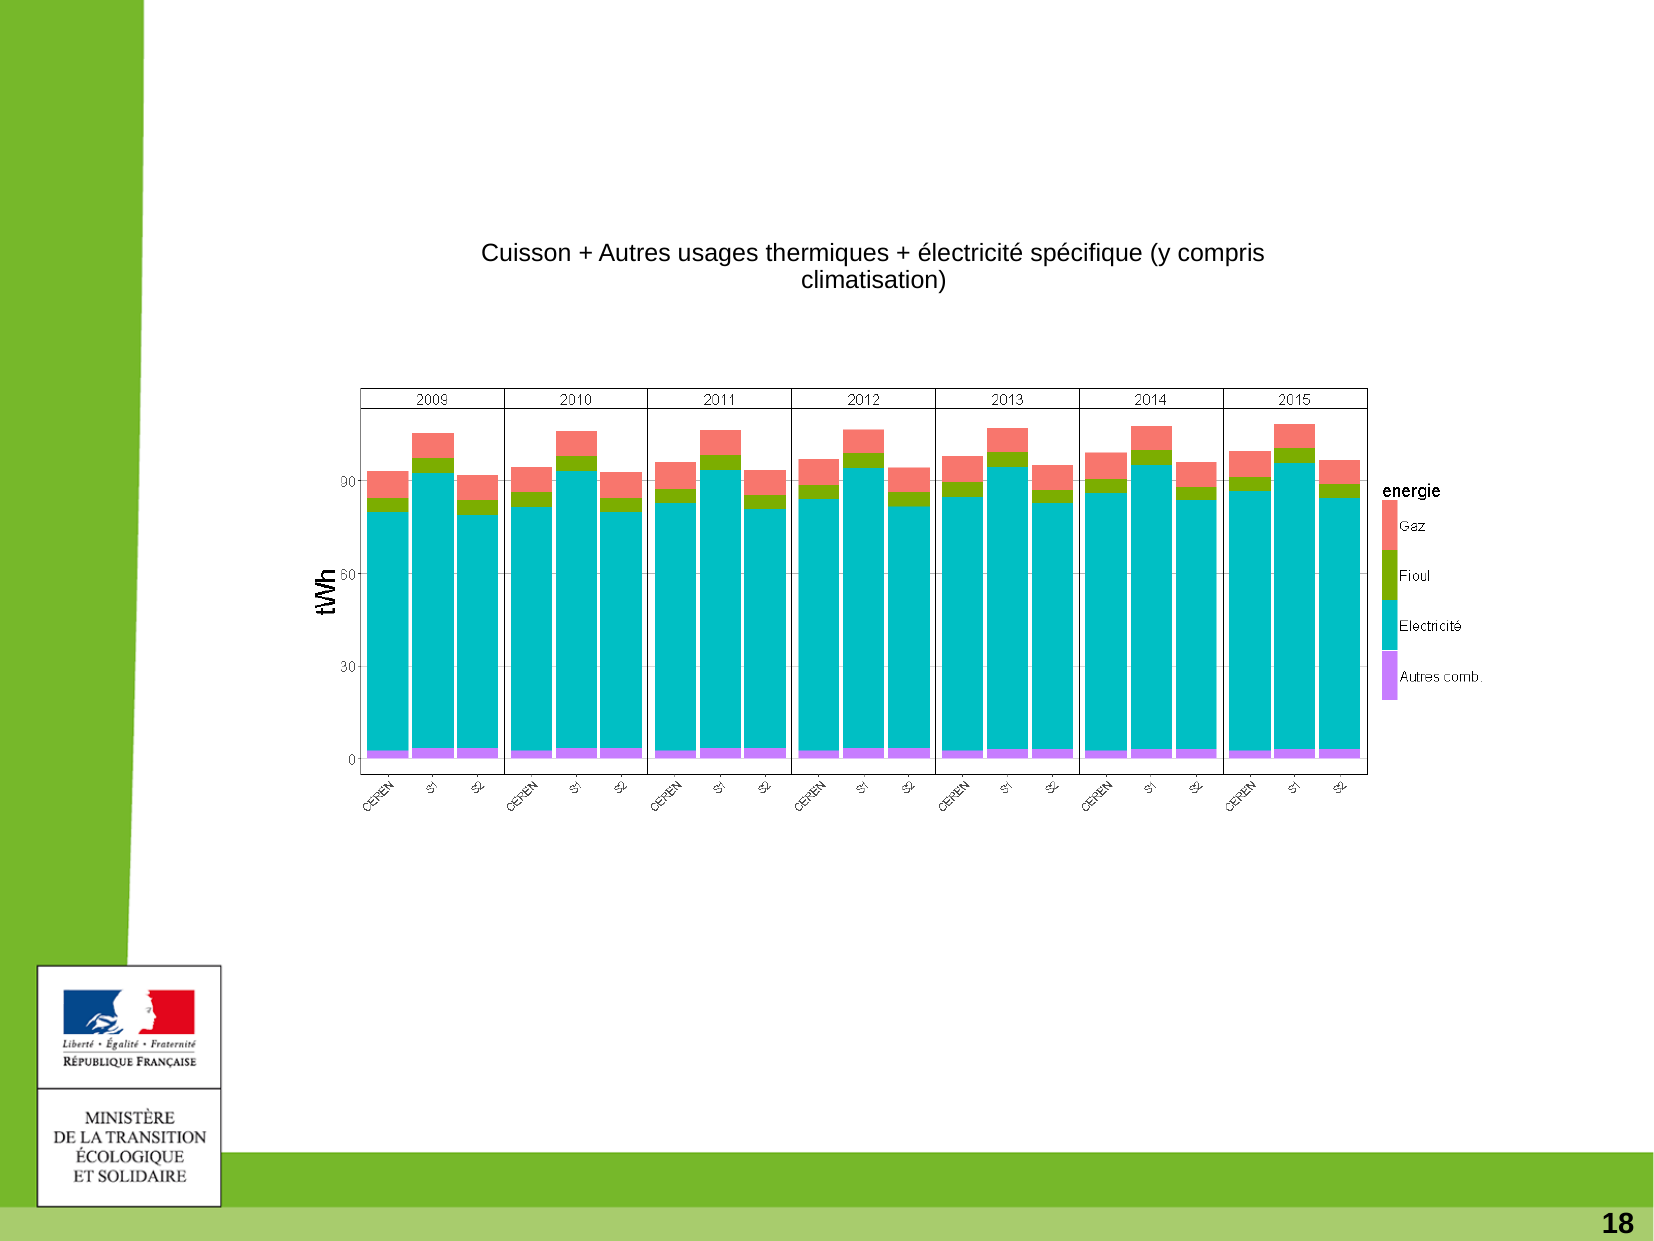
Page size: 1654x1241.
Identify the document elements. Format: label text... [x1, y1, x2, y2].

picture [0, 0, 1654, 1241]
text_box Cuisson + Autres usages thermiques + électricité spécifique (y compris climatisation) [393, 230, 1355, 333]
